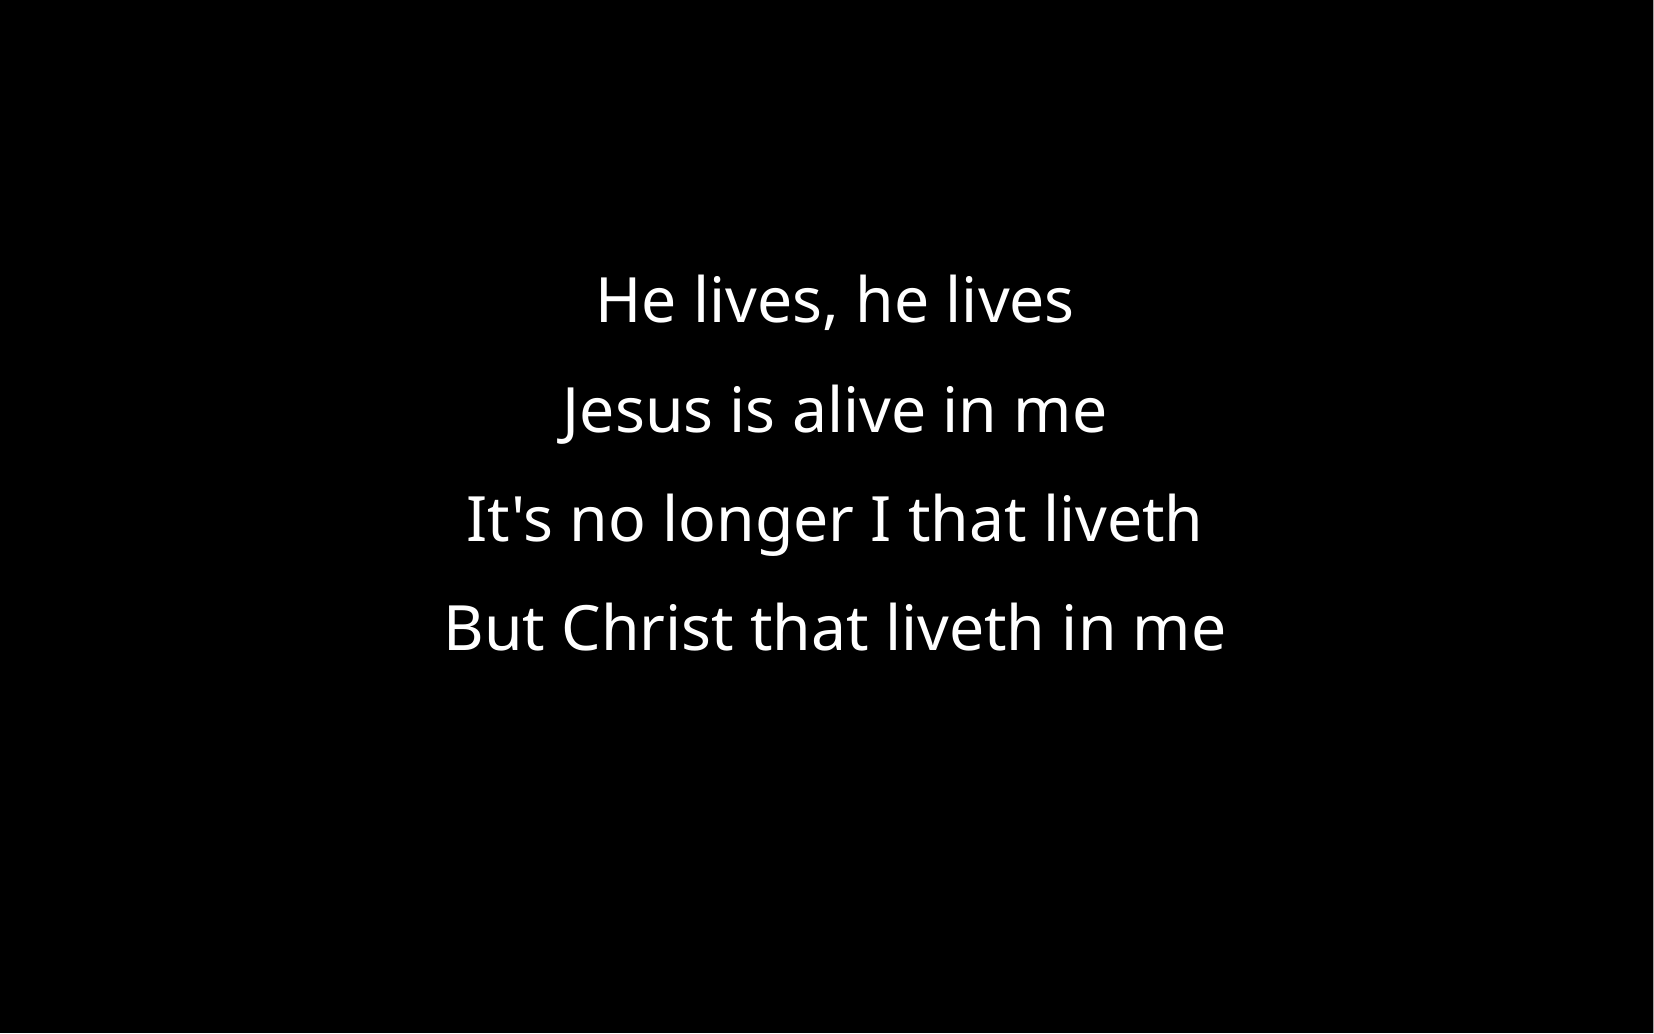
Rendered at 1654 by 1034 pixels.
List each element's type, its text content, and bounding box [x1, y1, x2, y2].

list He lives, he lives Jesus is alive in me It's no longer I that liveth But Christ that liveth in me [0, 255, 1654, 1024]
